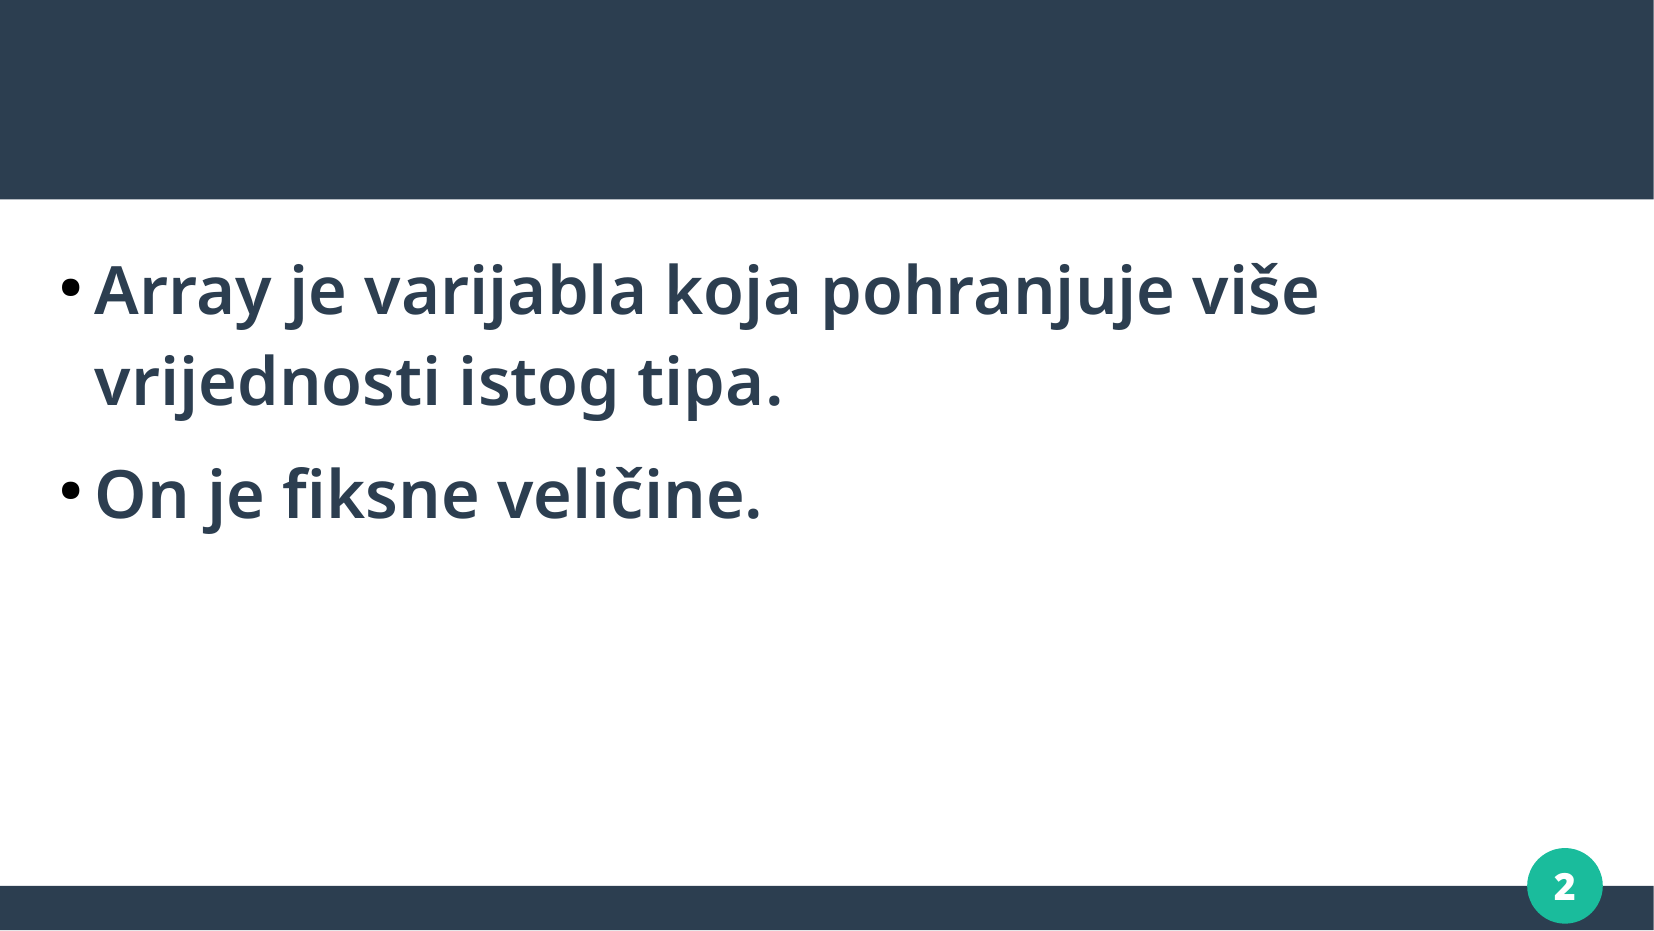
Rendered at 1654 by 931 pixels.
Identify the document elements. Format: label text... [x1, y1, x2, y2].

list Array je varijabla koja pohranjuje više vrijednosti istog tipa. On je fiksne veličine. [59, 243, 1595, 864]
